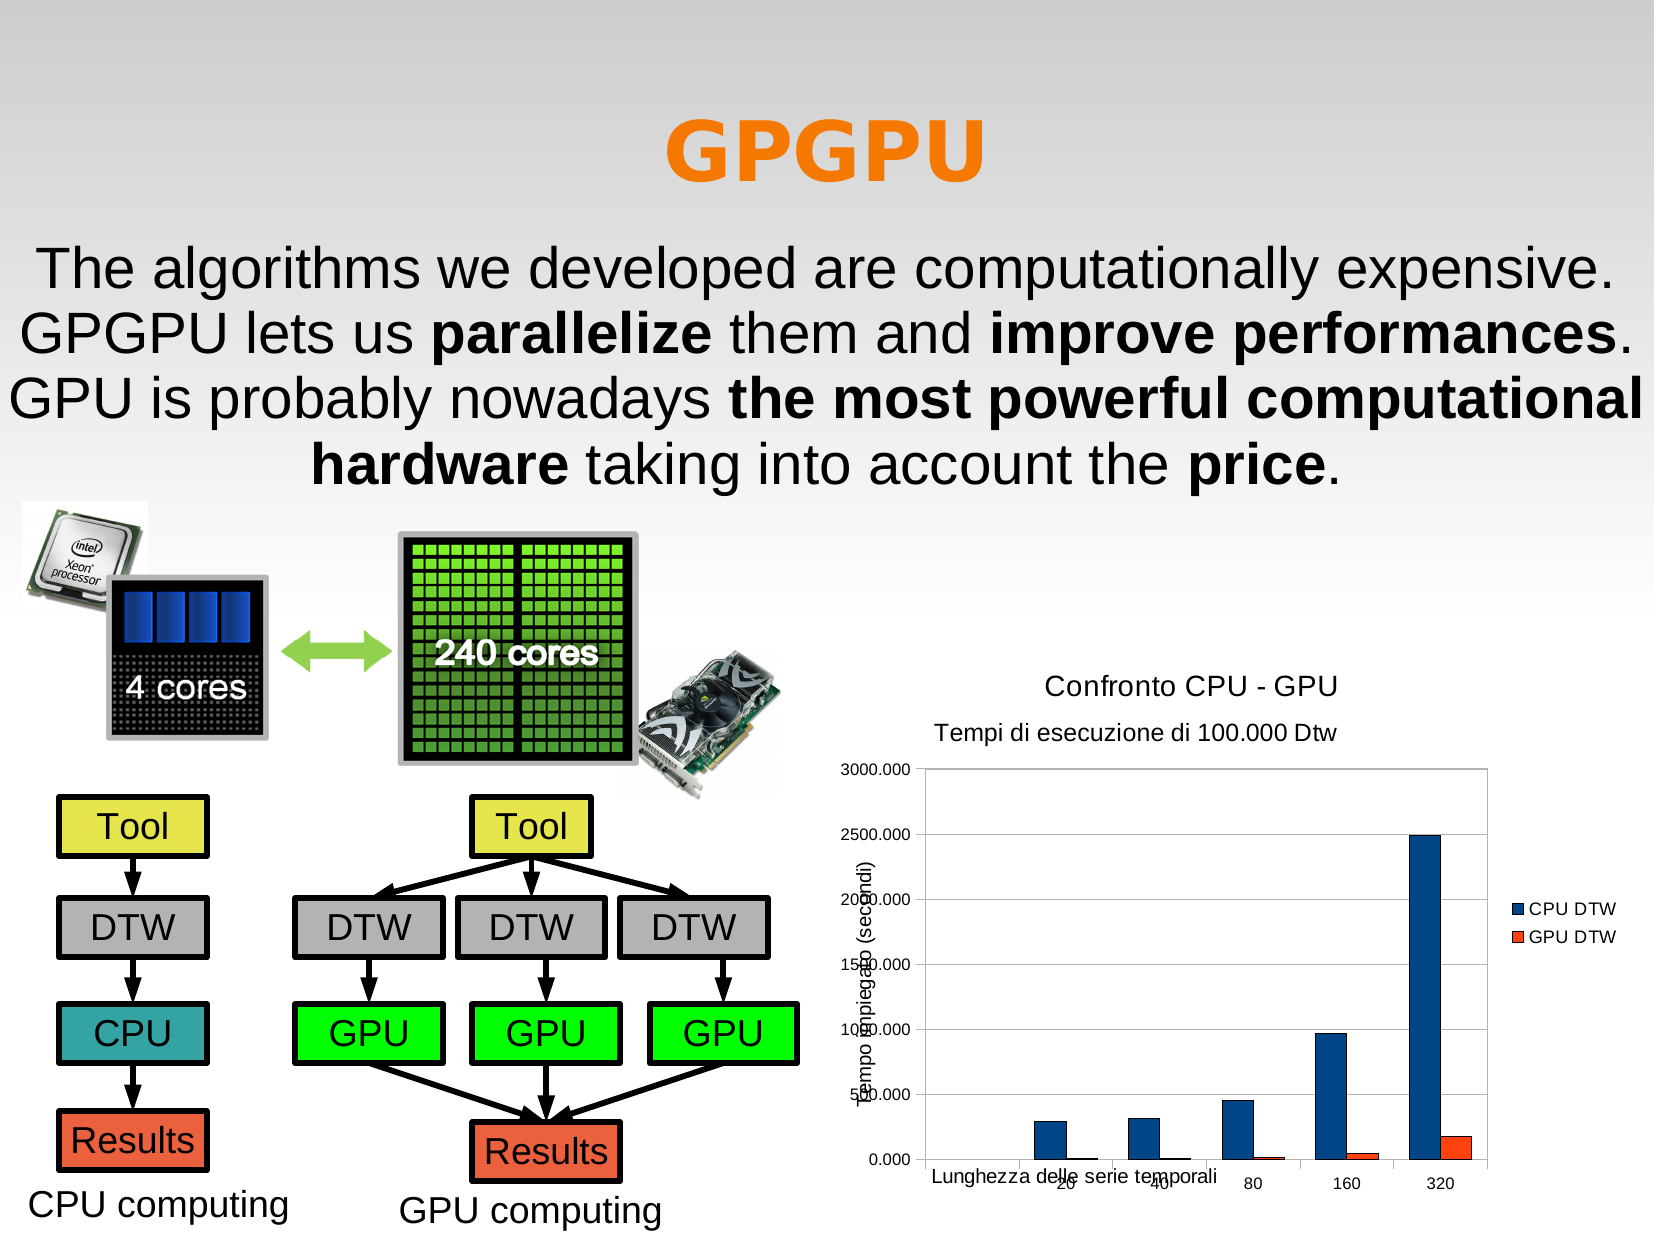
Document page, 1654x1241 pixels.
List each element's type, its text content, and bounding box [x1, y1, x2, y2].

text_box Tool [59, 797, 207, 857]
text_box DTW [59, 898, 207, 958]
text_box GPU [649, 1003, 798, 1064]
text_box Tool [472, 797, 591, 857]
subtitle The algorithms we developed are computationally expensive. GPGPU lets us parallelize them and improve performances. GPU is probably nowadays the most powerful computational hardware taking into account the price. [0, 236, 1654, 562]
text_box DTW [457, 898, 606, 958]
picture [22, 501, 781, 800]
text_box DTW [295, 898, 443, 958]
text_box Results [59, 1111, 207, 1171]
title GPGPU [82, 56, 1571, 236]
text_box Results [472, 1122, 621, 1182]
chart [826, 649, 1654, 1211]
text_box GPU [295, 1003, 443, 1064]
text_box DTW [620, 898, 768, 958]
text_box CPU [59, 1003, 207, 1064]
text_box GPU [472, 1003, 621, 1064]
text_box GPU computing [397, 1189, 664, 1232]
text_box CPU computing [22, 1183, 296, 1226]
